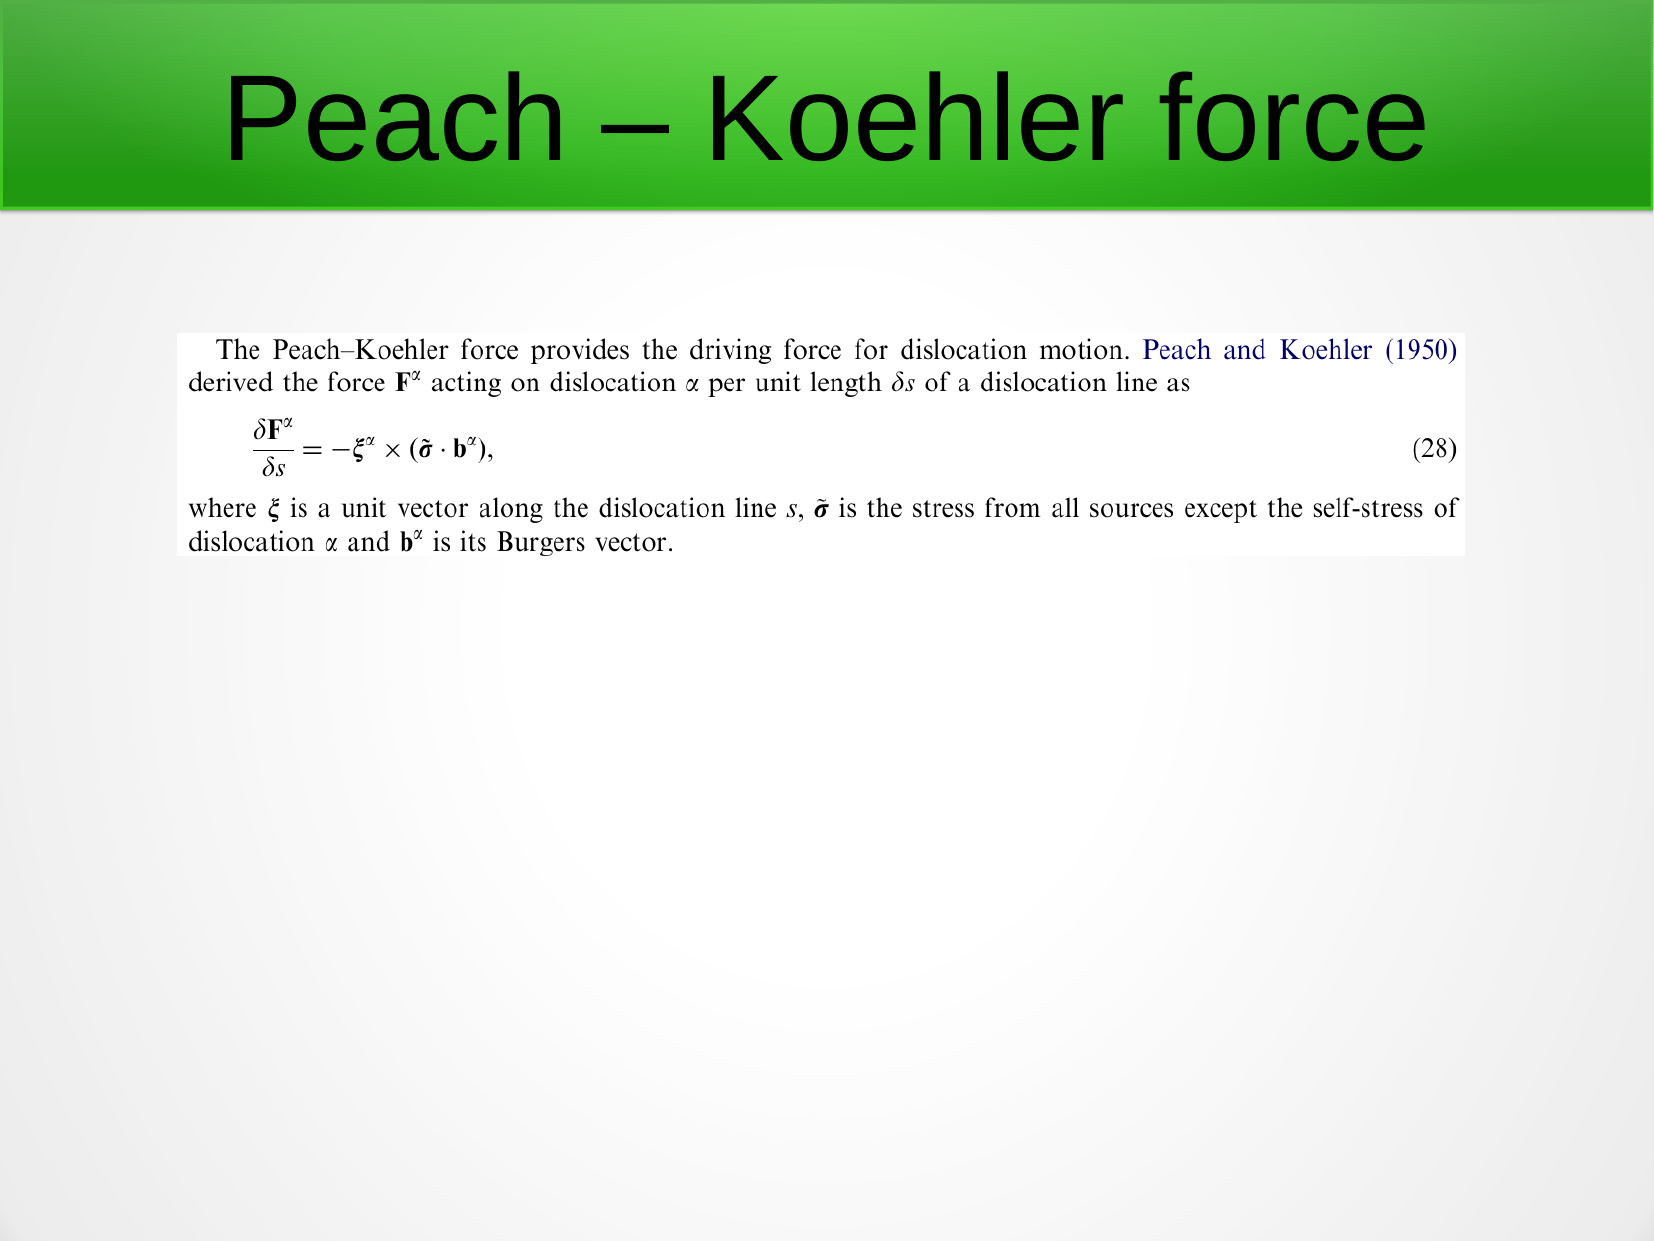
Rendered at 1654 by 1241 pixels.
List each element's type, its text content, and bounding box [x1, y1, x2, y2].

picture [177, 333, 1465, 556]
title Peach – Koehler force [82, 47, 1571, 189]
